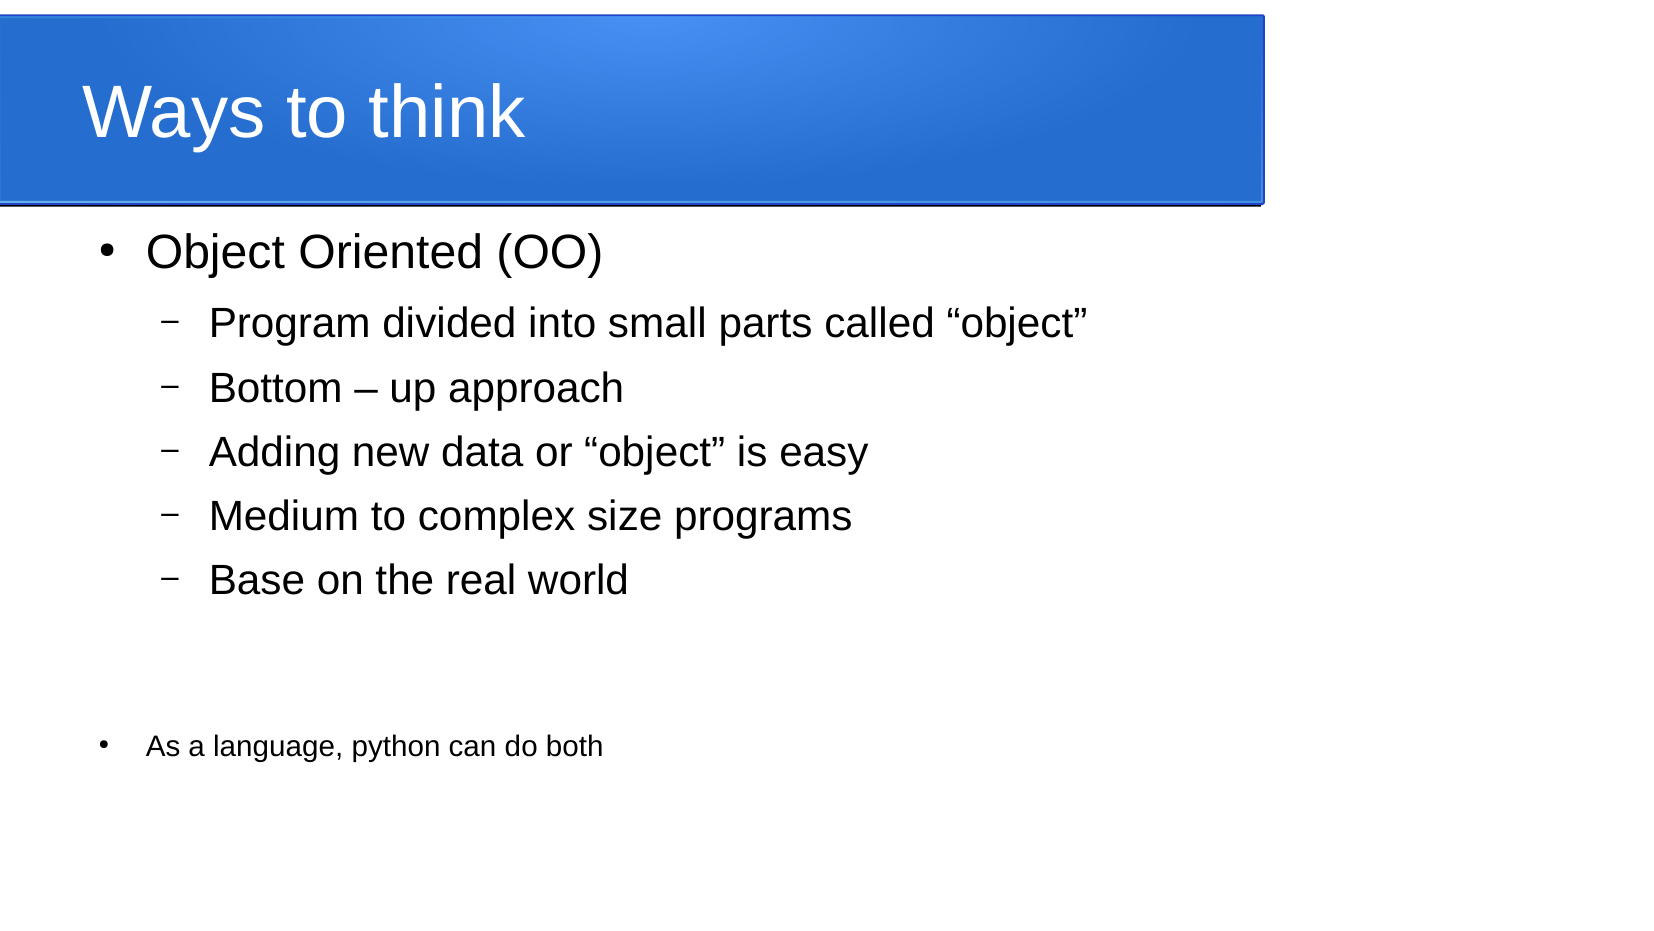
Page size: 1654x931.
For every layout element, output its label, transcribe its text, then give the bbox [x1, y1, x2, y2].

title Ways to think [82, 35, 1235, 189]
list Object Oriented (OO) Program divided into small parts called “object” Bottom – up approach Adding new data or “object” is easy Medium to complex size programs Base on the real world As a language, python can do both [82, 224, 1571, 764]
